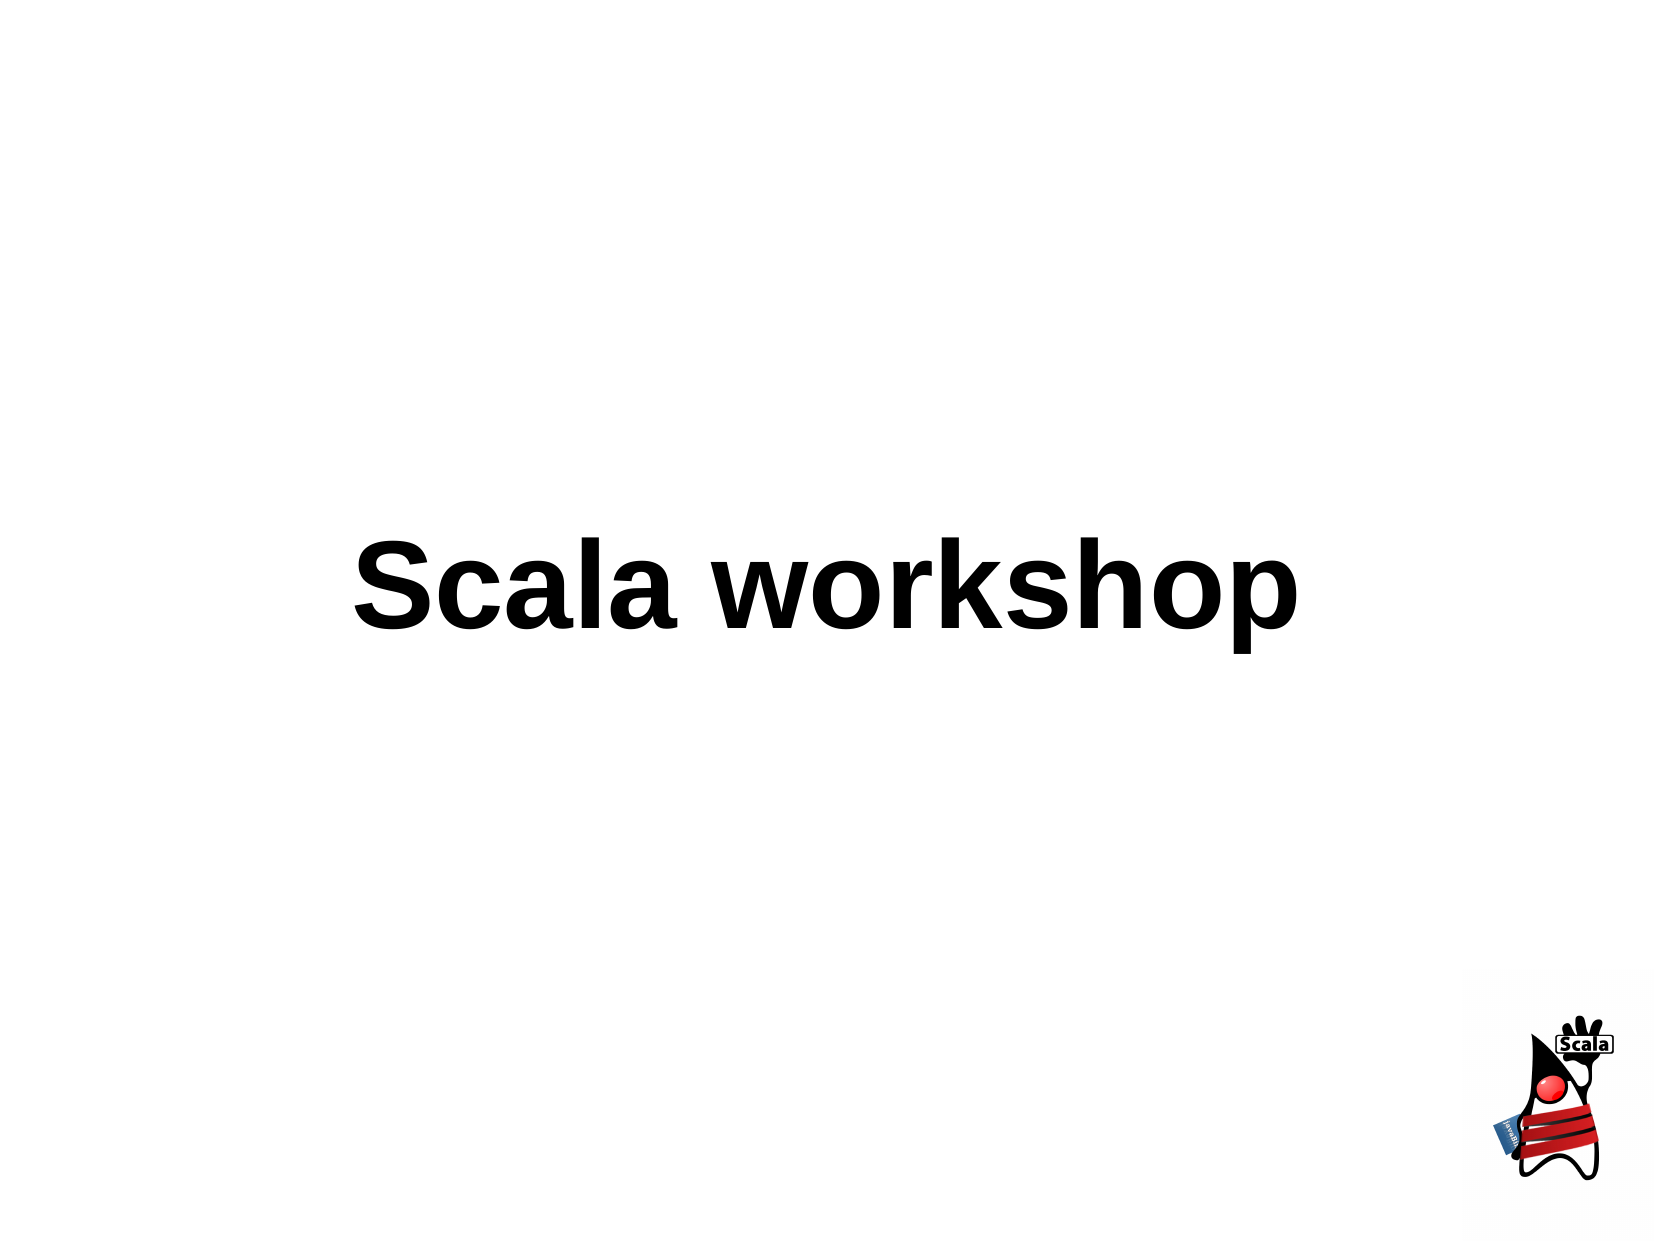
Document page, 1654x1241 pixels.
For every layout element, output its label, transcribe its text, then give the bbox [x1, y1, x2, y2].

picture [1462, 969, 1654, 1241]
subtitle Scala workshop [82, 56, 1571, 1102]
